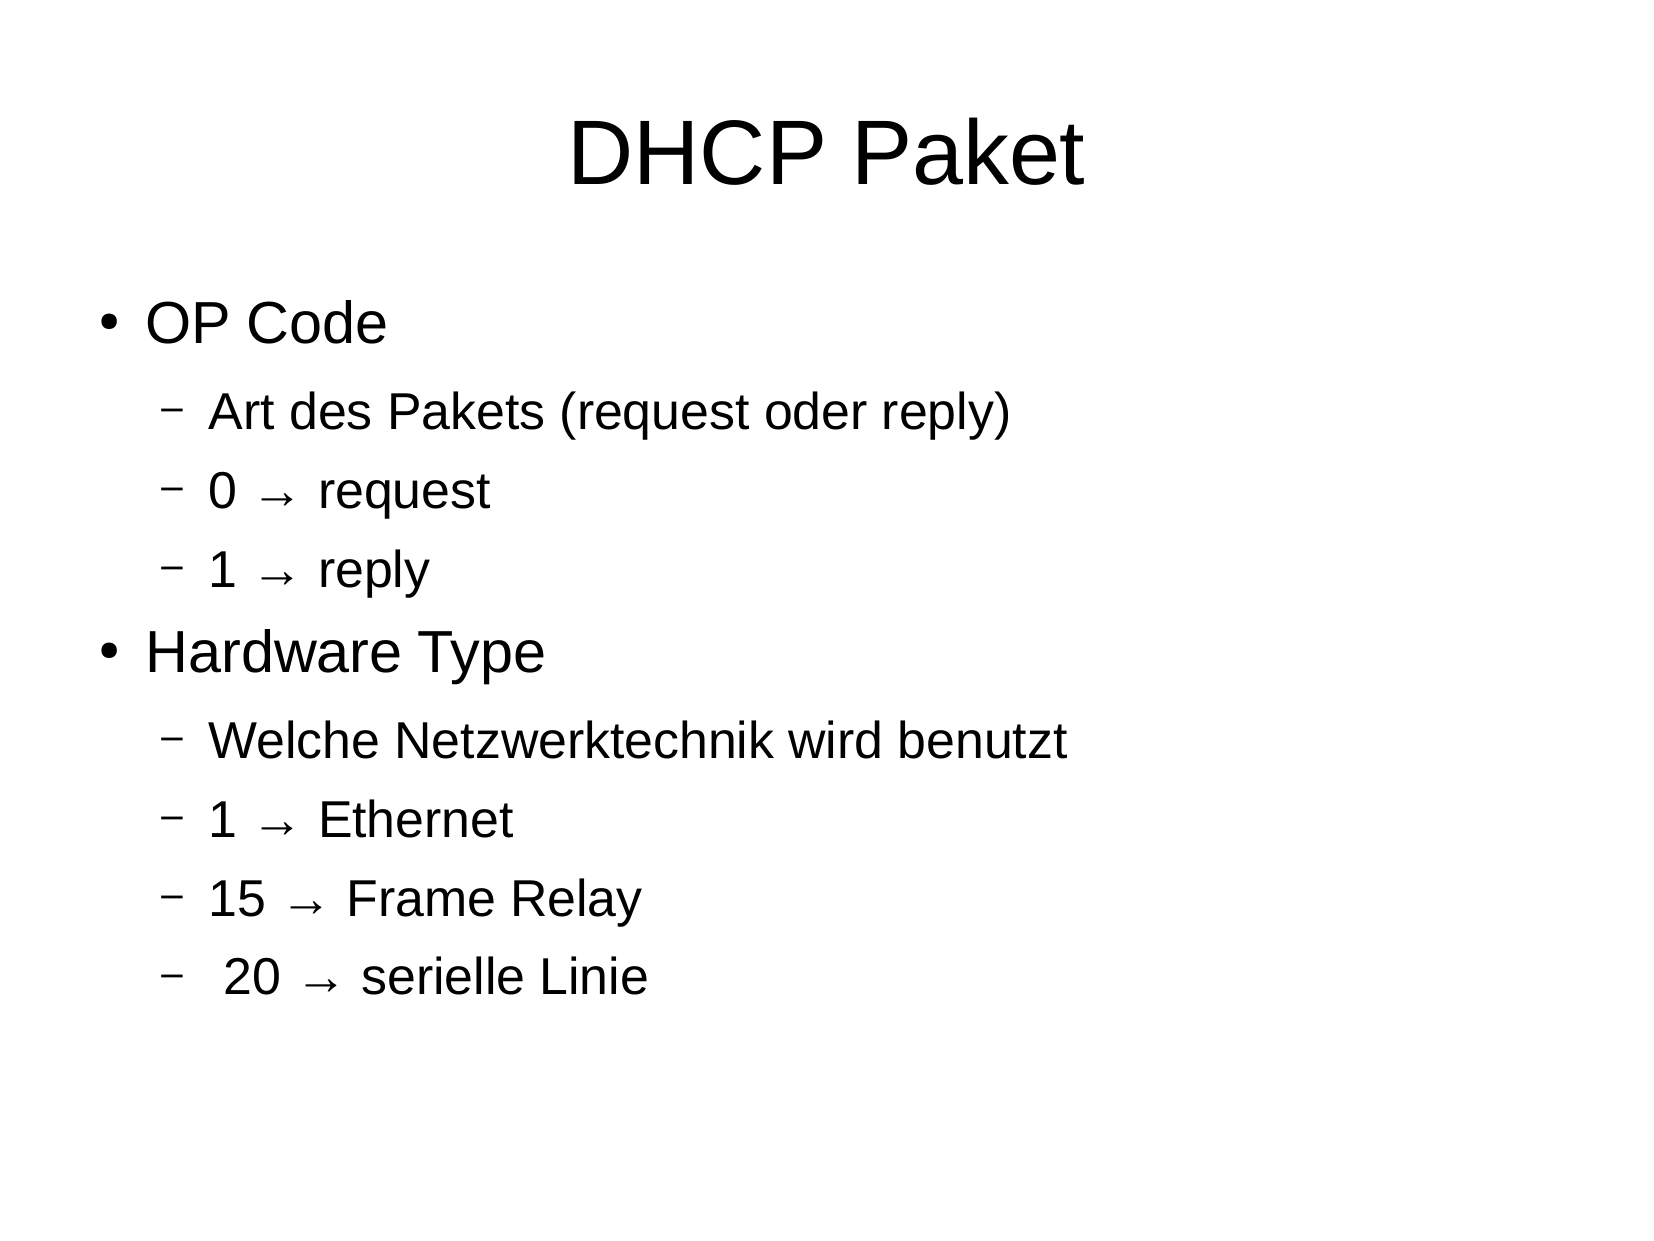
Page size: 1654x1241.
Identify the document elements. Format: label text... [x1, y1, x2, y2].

list OP Code Art des Pakets (request oder reply) 0 → request 1 → reply Hardware Type Welche Netzwerktechnik wird benutzt 1 → Ethernet 15 → Frame Relay 20 → serielle Linie [82, 290, 1571, 1010]
title DHCP Paket [82, 49, 1571, 257]
